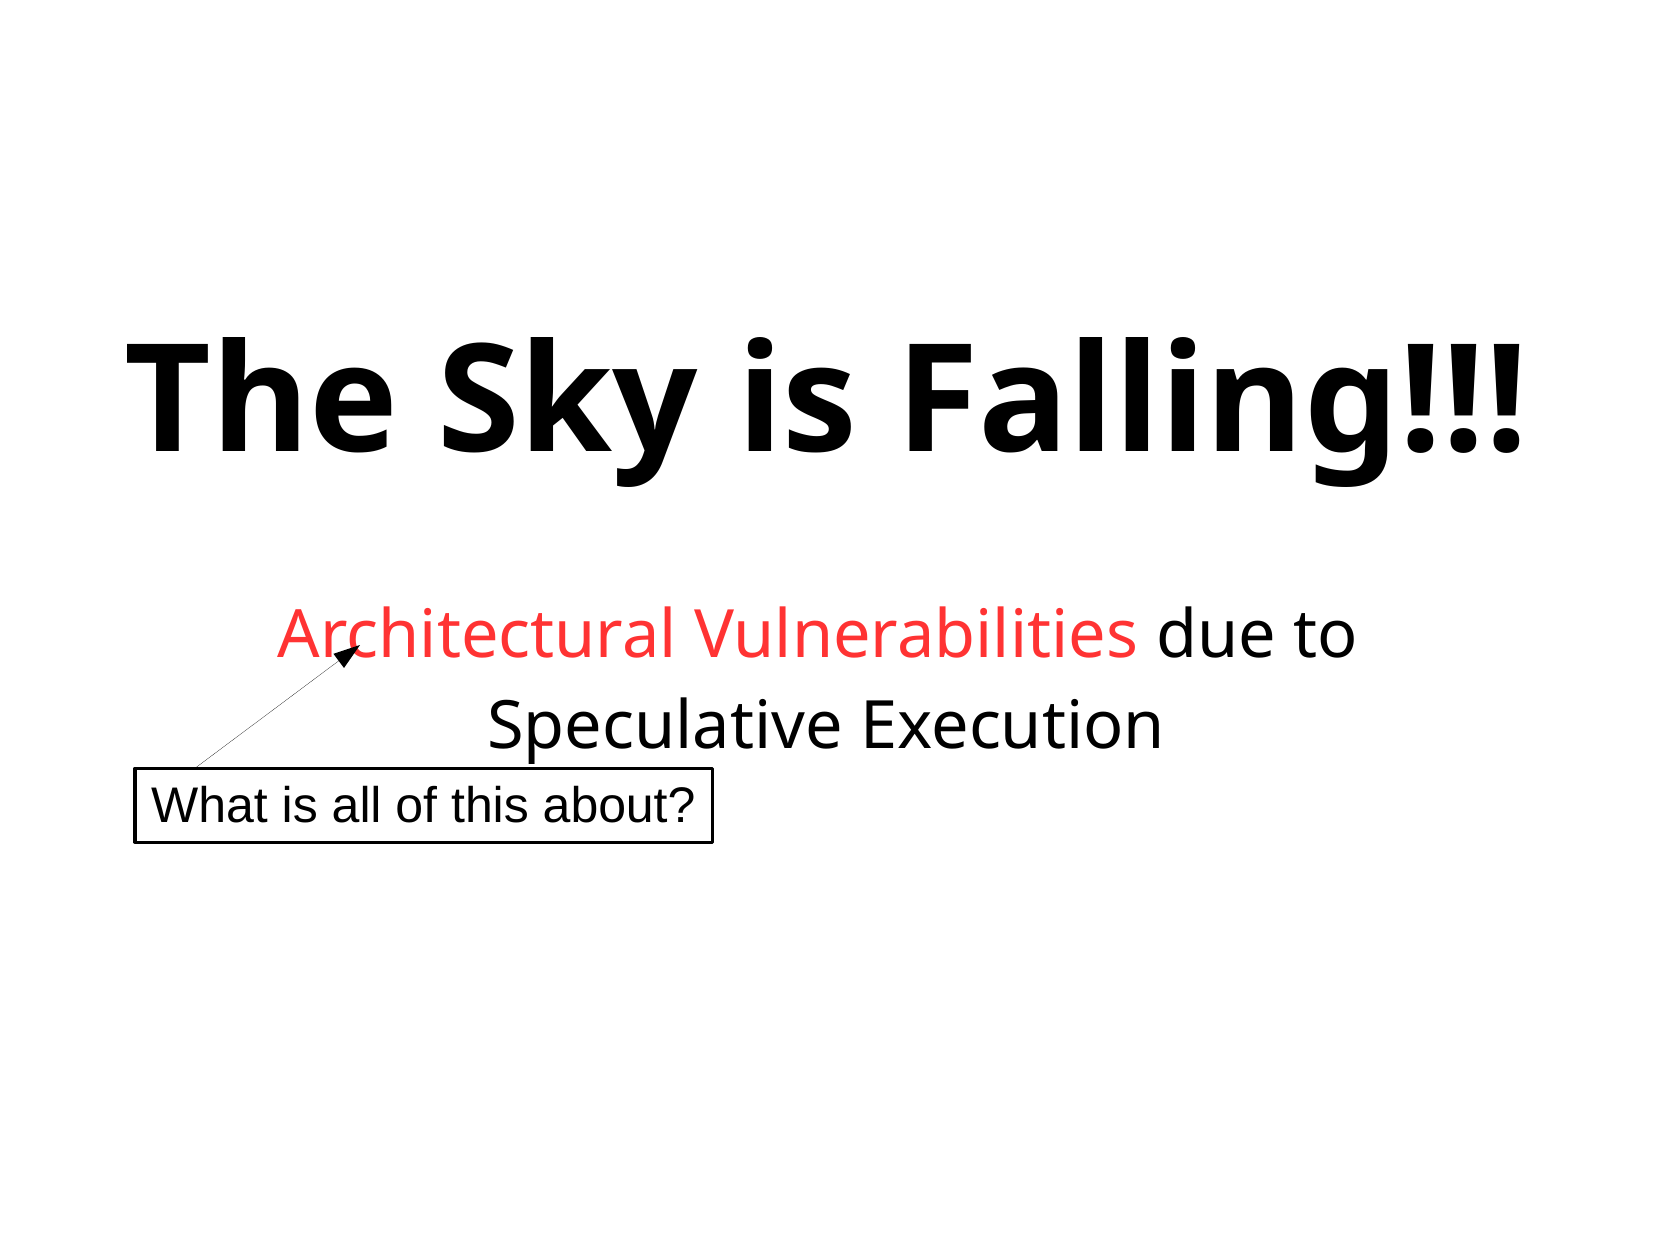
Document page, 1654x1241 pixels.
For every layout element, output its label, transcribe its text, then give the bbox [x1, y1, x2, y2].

text_box What is all of this about? [135, 768, 713, 843]
subtitle The Sky is Falling!!! Architectural Vulnerabilities due to Speculative Execution [82, 49, 1571, 1010]
